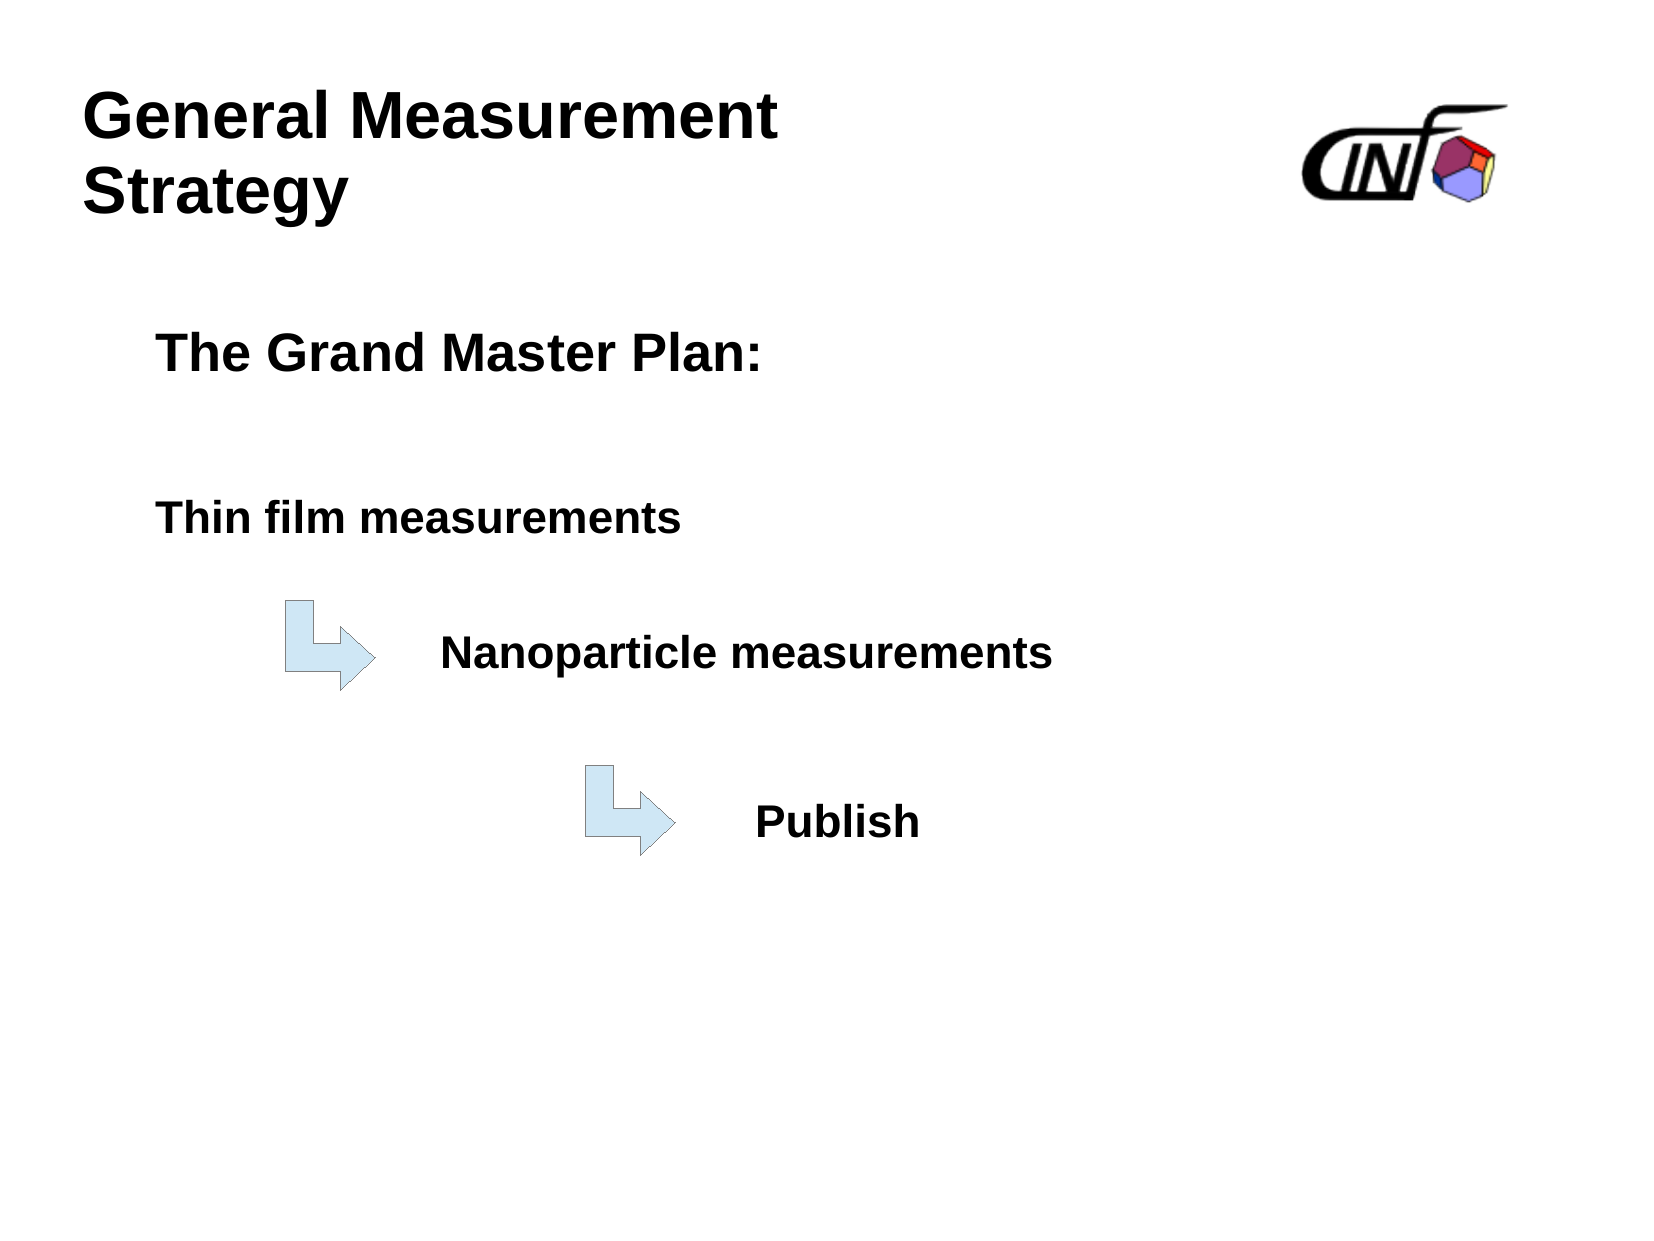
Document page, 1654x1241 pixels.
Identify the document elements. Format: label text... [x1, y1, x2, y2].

text_box [585, 765, 676, 856]
title General Measurement Strategy [82, 0, 1571, 624]
text_box Thin film measurements [105, 484, 976, 551]
text_box Nanoparticle measurements [390, 619, 1216, 686]
text_box [285, 600, 376, 691]
text_box The Grand Master Plan: [105, 315, 976, 391]
text_box Publish [705, 789, 1216, 856]
